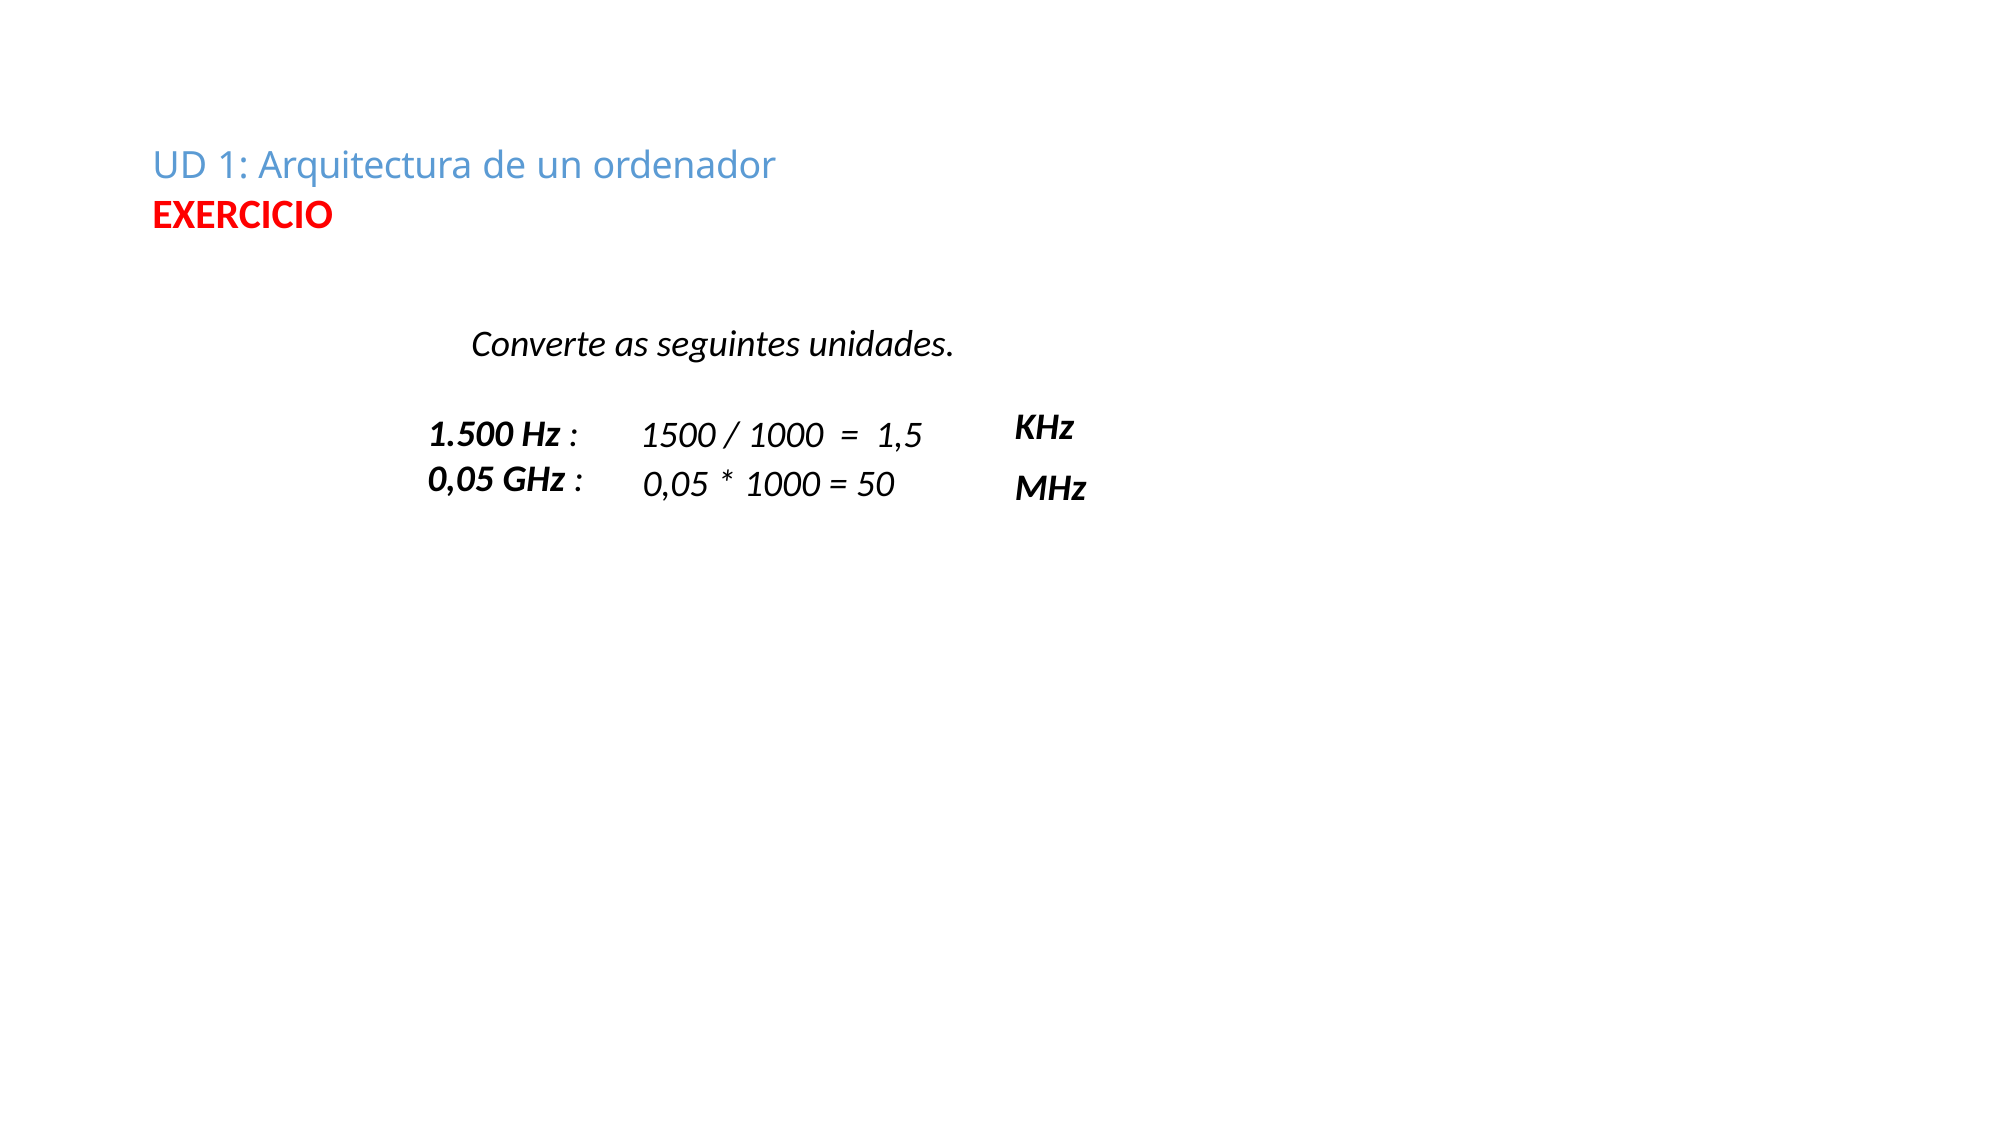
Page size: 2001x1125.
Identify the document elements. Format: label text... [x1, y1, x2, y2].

text_box 1.500 Hz : 0,05 GHz : [425, 407, 637, 500]
text_box KHz MHz [1013, 385, 1264, 509]
title UD 1: Arquitectura de un ordenador EXERCICIO [150, 130, 1749, 330]
text_box Converte as seguintes unidades. [469, 317, 1512, 365]
text_box 1500 / 1000 = 1,5 0,05 * 1000 = 50 [637, 403, 1013, 504]
